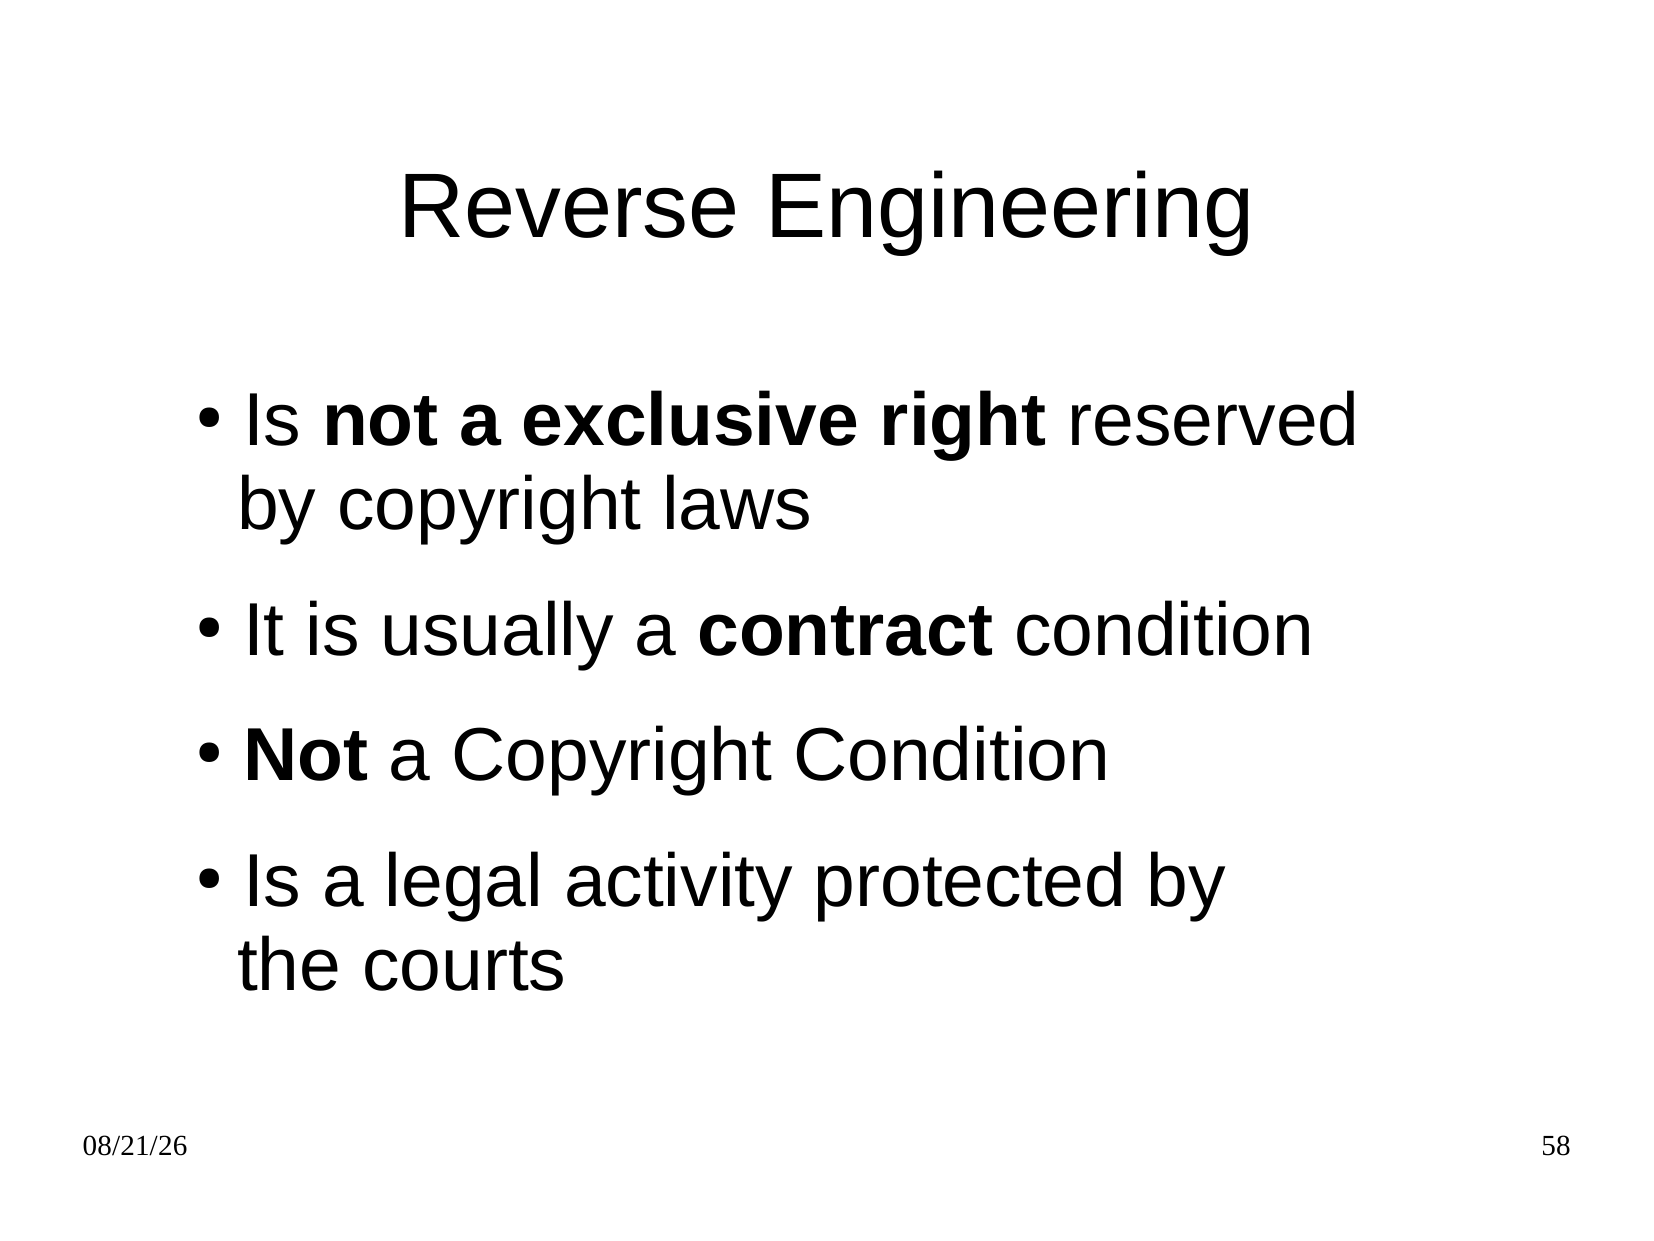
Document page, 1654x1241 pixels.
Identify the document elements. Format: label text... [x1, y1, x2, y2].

text_box Is not a exclusive right reserved by copyright laws It is usually a contract condition Not a Copyright Condition Is a legal activity protected by the courts [181, 370, 1501, 1015]
title Reverse Engineering [82, 102, 1571, 310]
